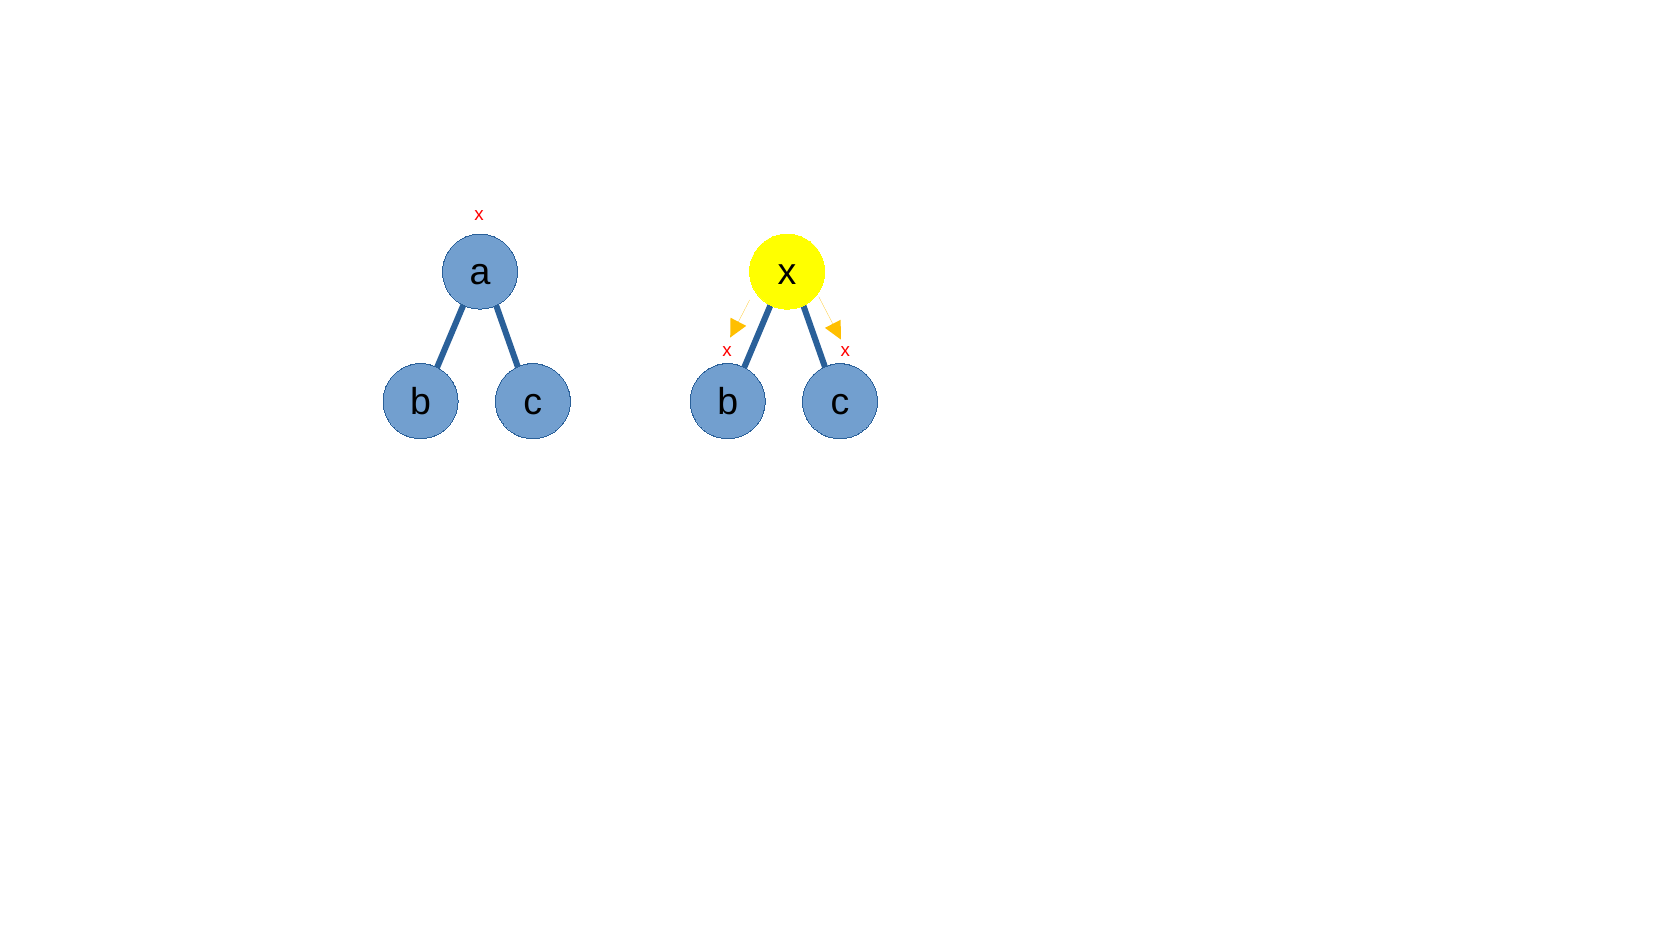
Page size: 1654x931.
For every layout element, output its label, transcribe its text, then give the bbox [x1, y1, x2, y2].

text_box x [707, 332, 747, 368]
text_box b [690, 368, 766, 439]
text_box x [749, 234, 825, 310]
text_box c [495, 363, 571, 439]
text_box c [802, 366, 878, 439]
text_box x [459, 196, 499, 232]
text_box a [442, 234, 518, 310]
text_box b [383, 363, 459, 439]
text_box x [825, 332, 865, 368]
